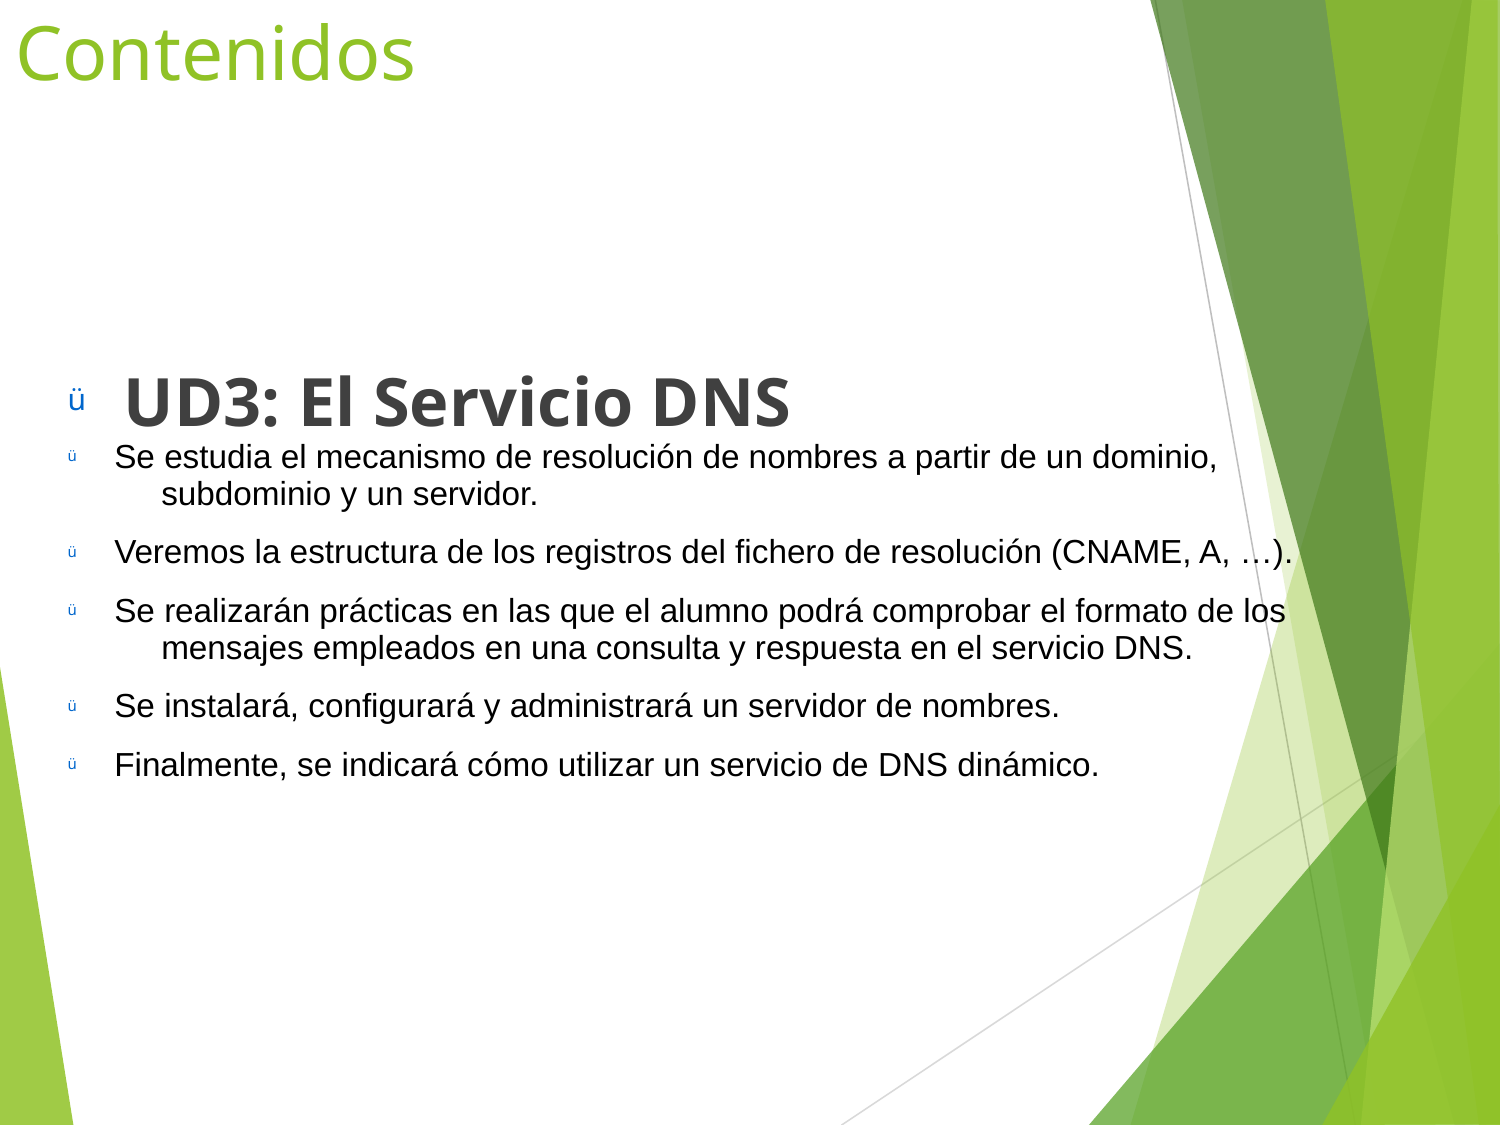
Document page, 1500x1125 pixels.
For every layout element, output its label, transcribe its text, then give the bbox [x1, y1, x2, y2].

list UD3: El Servicio DNS Se estudia el mecanismo de resolución de nombres a partir de un dominio, subdominio y un servidor. Veremos la estructura de los registros del fichero de resolución (CNAME, A, …). Se realizarán prácticas en las que el alumno podrá comprobar el formato de los mensajes empleados en una consulta y respuesta en el servicio DNS. Se instalará, configurará y administrará un servidor de nombres. Finalmente, se indicará cómo utilizar un servicio de DNS dinámico. [52, 362, 1403, 795]
title Contenidos [0, 0, 1351, 188]
